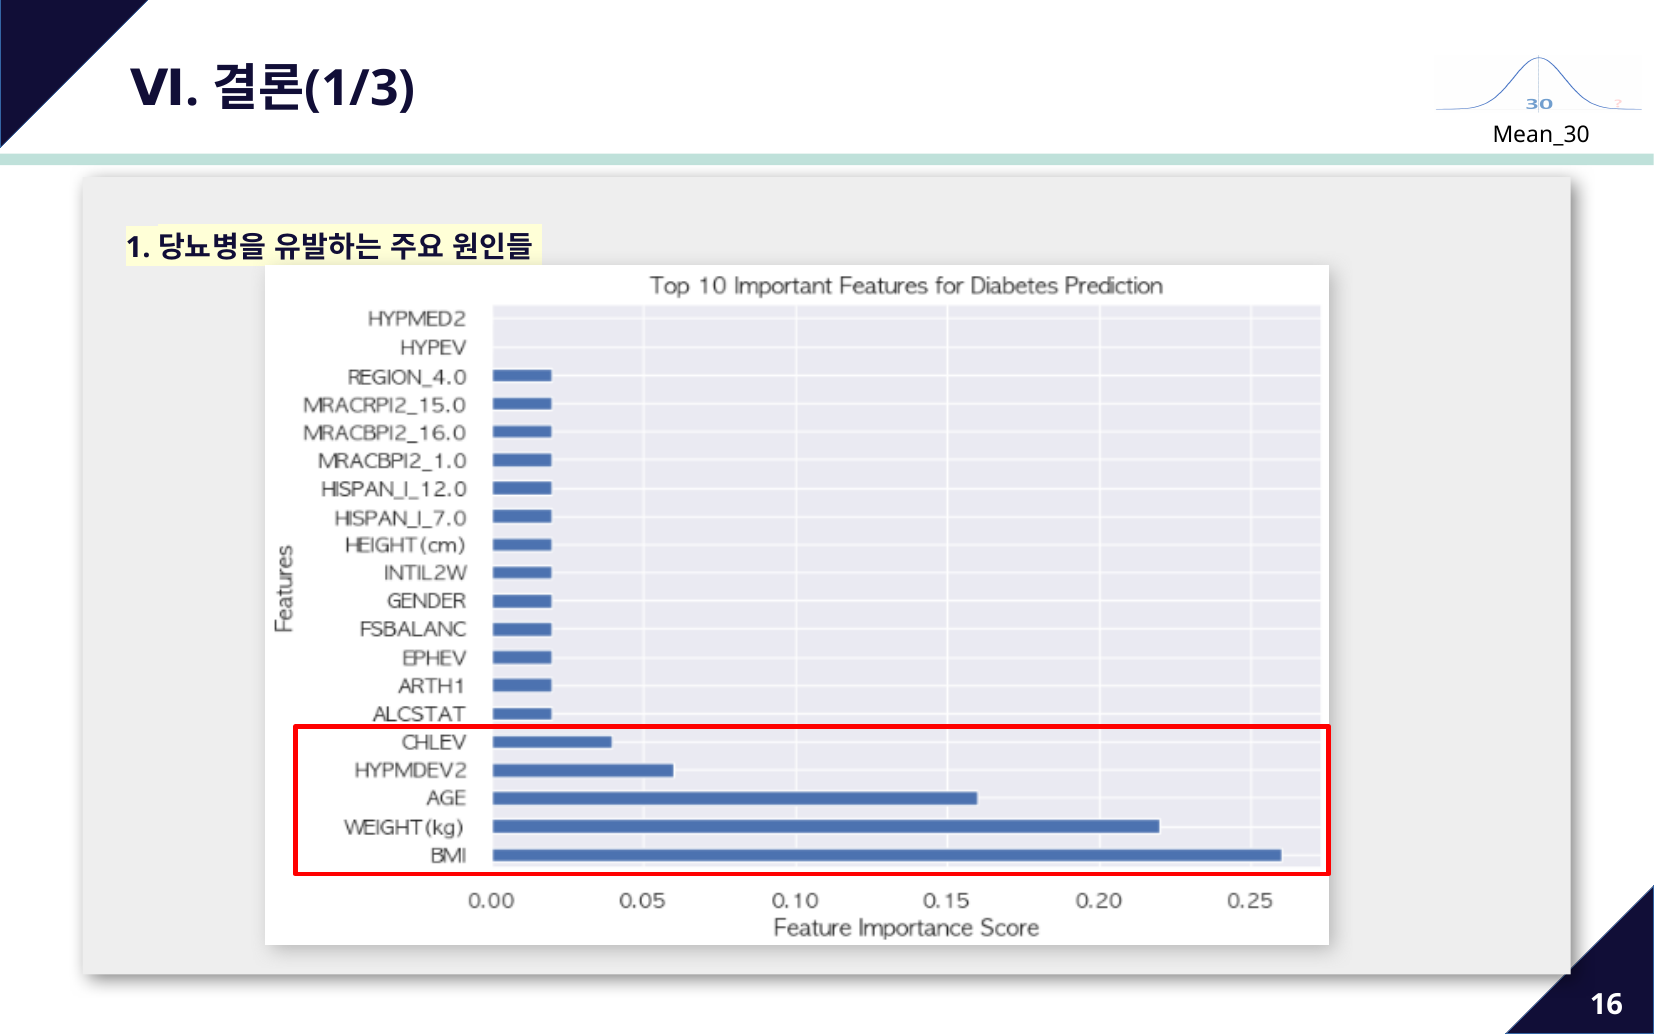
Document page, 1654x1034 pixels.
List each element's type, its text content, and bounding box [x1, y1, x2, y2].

list 1. 당뇨병을 유발하는 주요 원인들 [82, 177, 1571, 975]
picture [265, 265, 1329, 945]
picture [298, 729, 1326, 872]
title Ⅵ. 결론(1/3) [129, 41, 1618, 148]
text_box <숫자> [1556, 981, 1654, 1025]
text_box Mean_30 [1446, 118, 1636, 148]
picture [1434, 55, 1642, 113]
